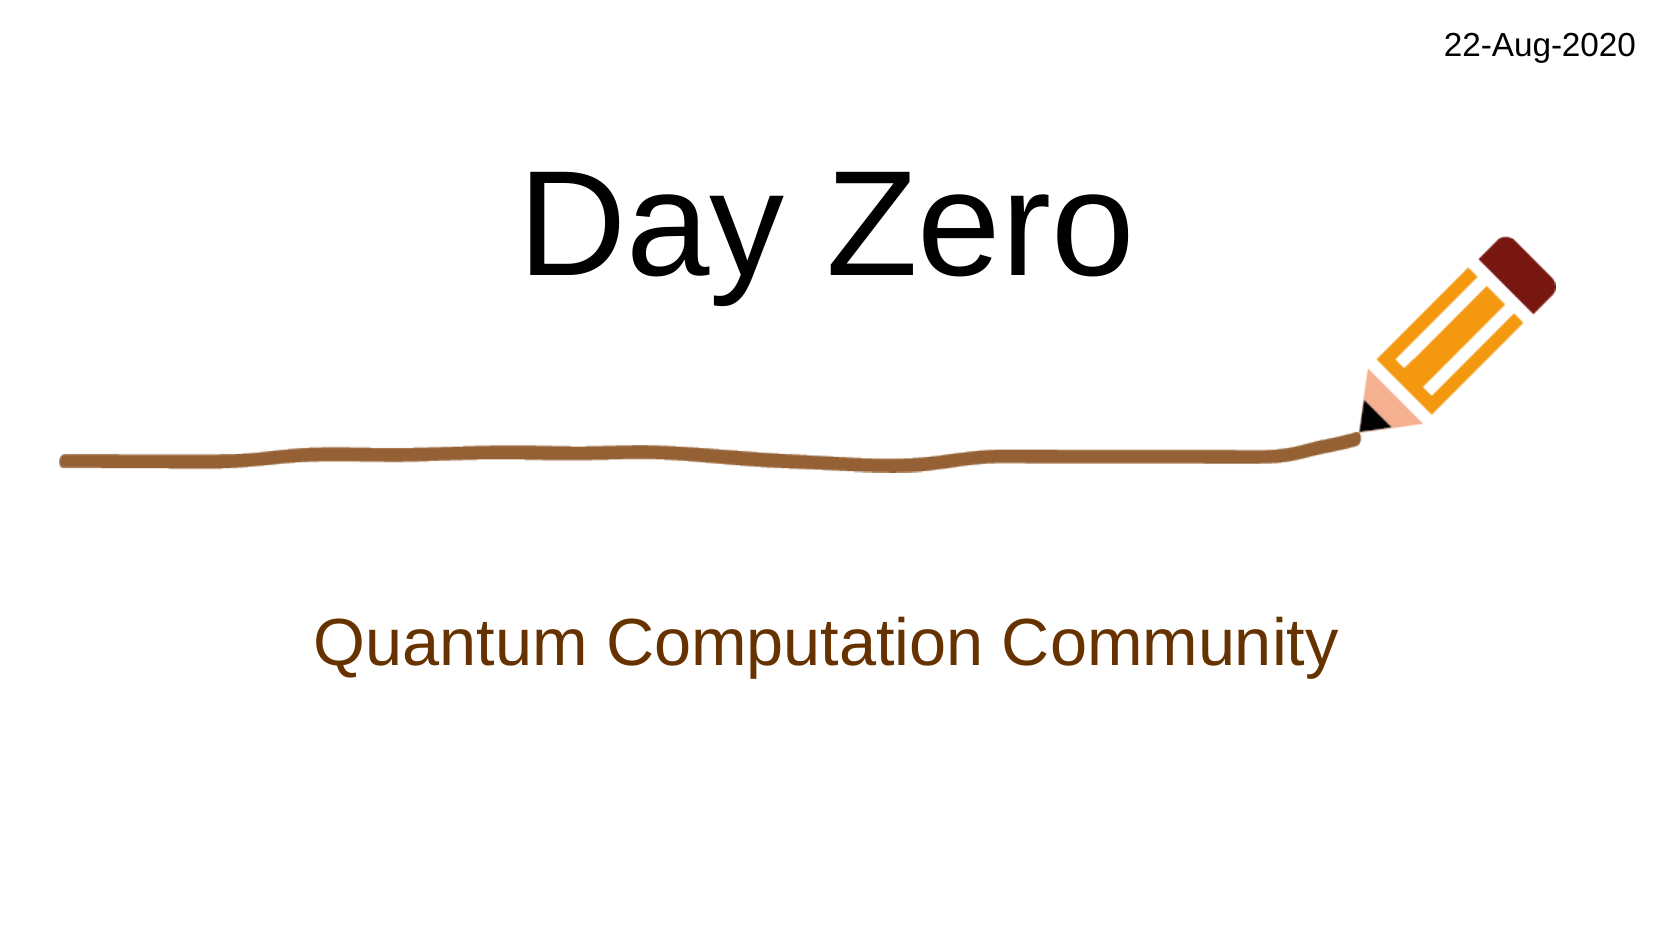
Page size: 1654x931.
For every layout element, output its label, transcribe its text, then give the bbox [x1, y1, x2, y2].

title Day Zero [118, 139, 1536, 308]
picture [59, 236, 1556, 473]
subtitle Quantum Computation Community [88, 525, 1565, 910]
text_box 22-Aug-2020 [1429, 19, 1654, 71]
